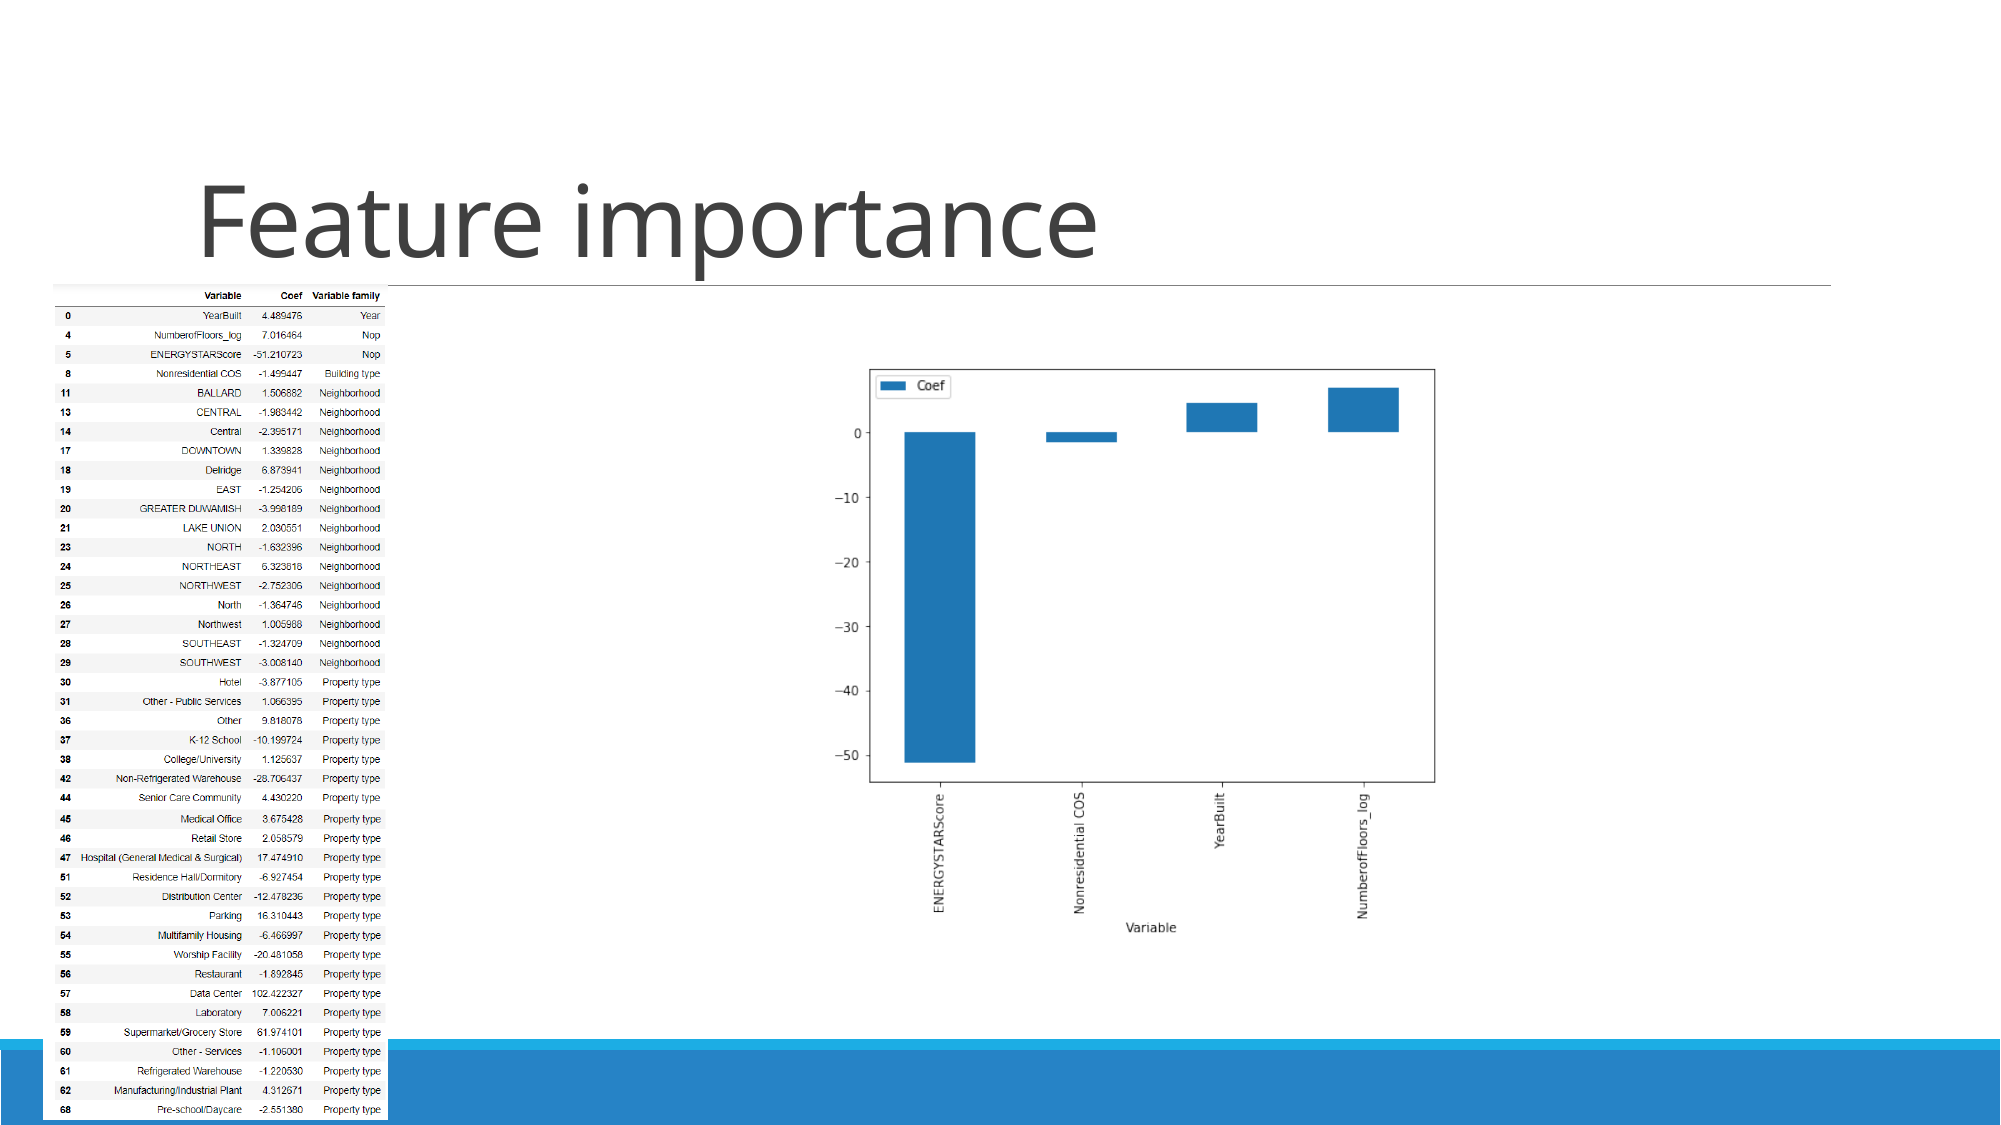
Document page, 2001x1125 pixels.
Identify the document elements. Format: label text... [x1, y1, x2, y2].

title Feature importance [180, 47, 1831, 286]
picture [53, 285, 388, 807]
picture [825, 360, 1442, 944]
picture [43, 808, 388, 1120]
